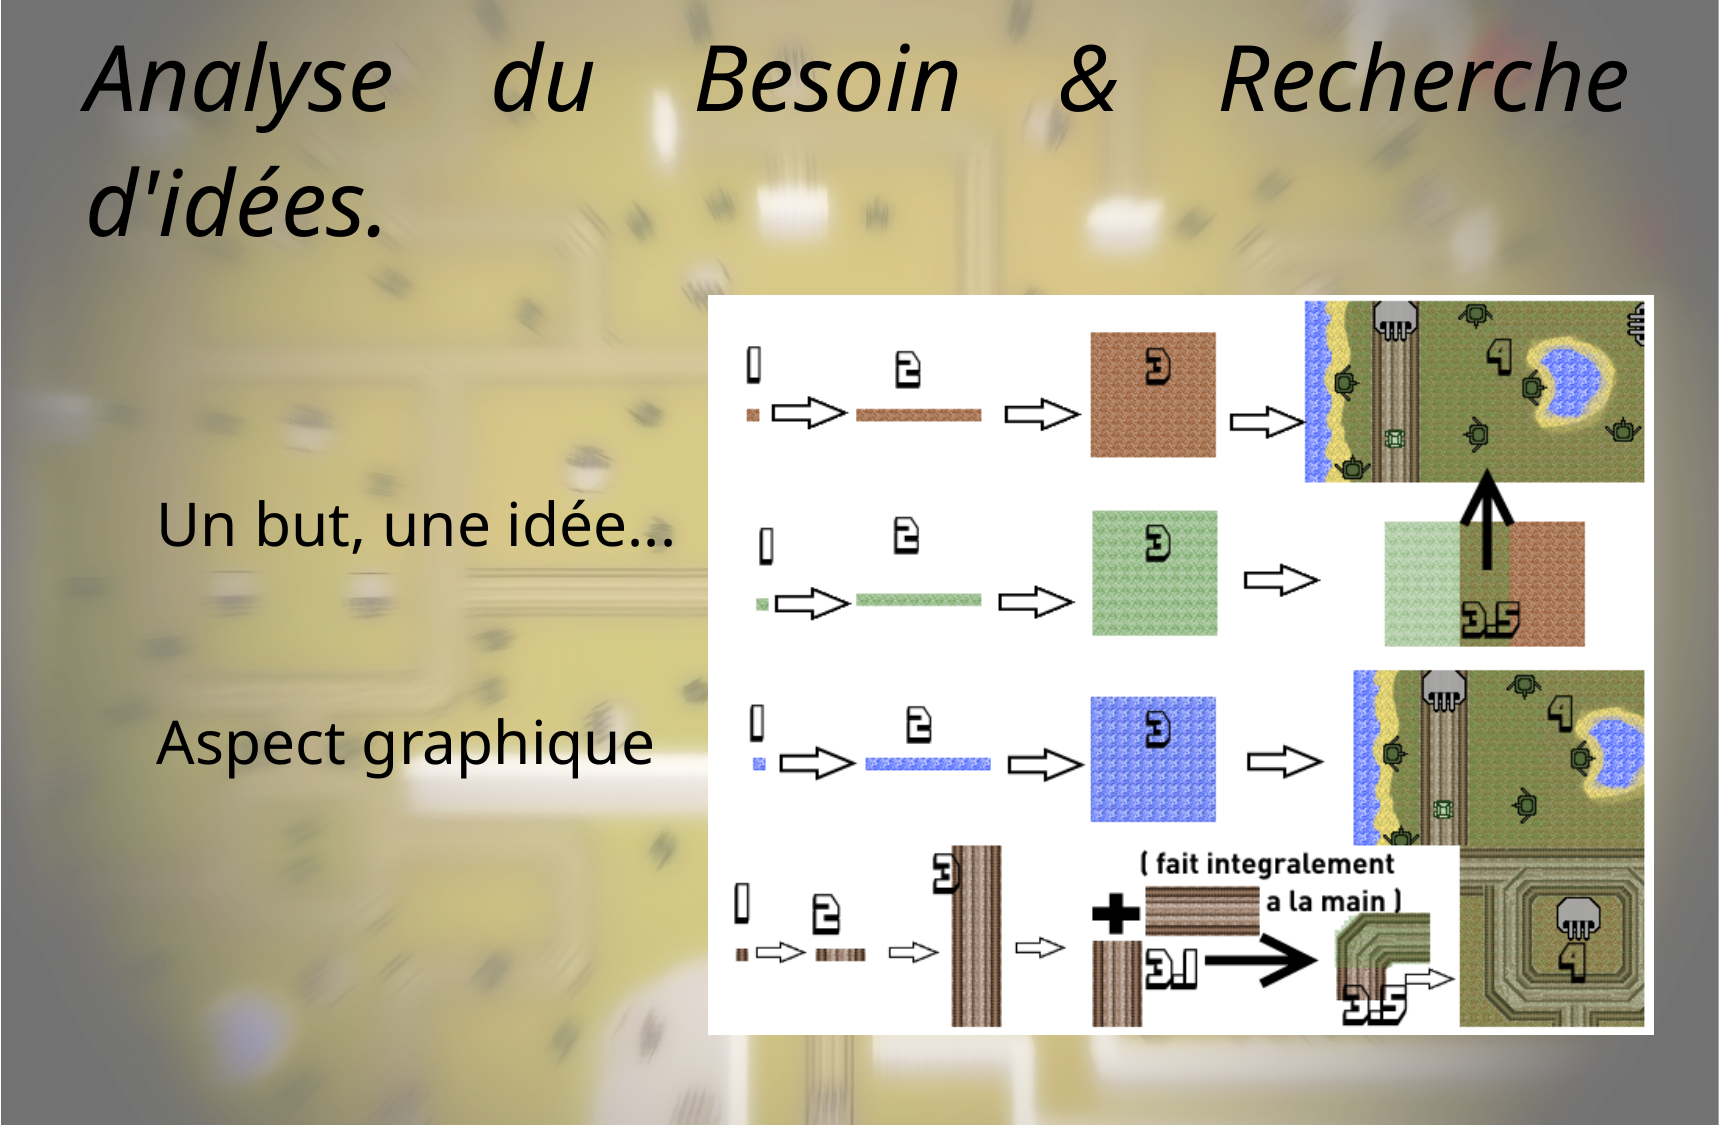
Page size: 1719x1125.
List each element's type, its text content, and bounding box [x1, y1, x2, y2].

title Analyse du Besoin & Recherche d'idées. [85, 44, 1633, 233]
picture [1, 0, 1719, 1125]
list Un but, une idée... Aspect graphique [85, 263, 1633, 951]
